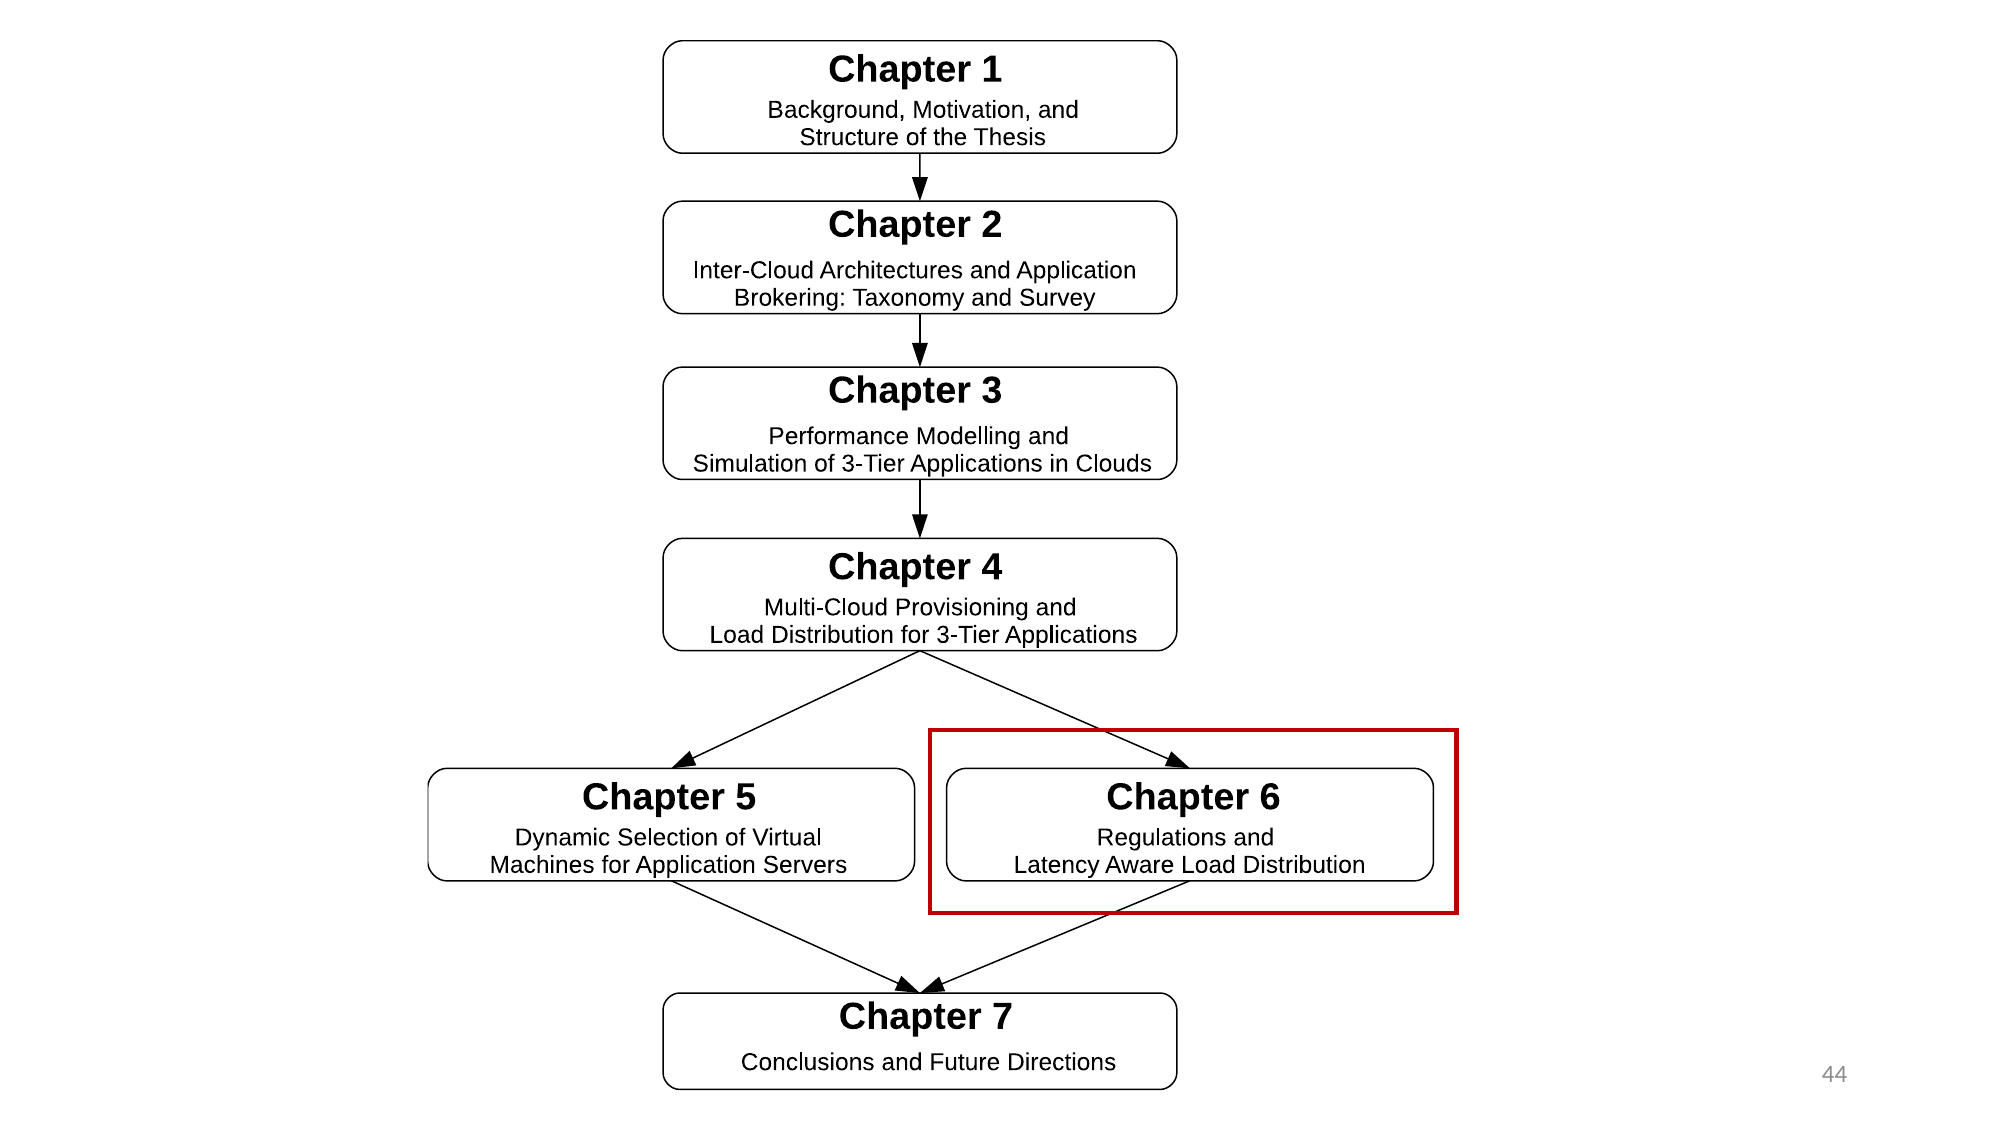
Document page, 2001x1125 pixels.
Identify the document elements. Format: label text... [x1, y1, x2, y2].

picture [932, 732, 1439, 911]
slide_number <number> [1412, 1042, 1863, 1103]
picture [427, 40, 1439, 1095]
